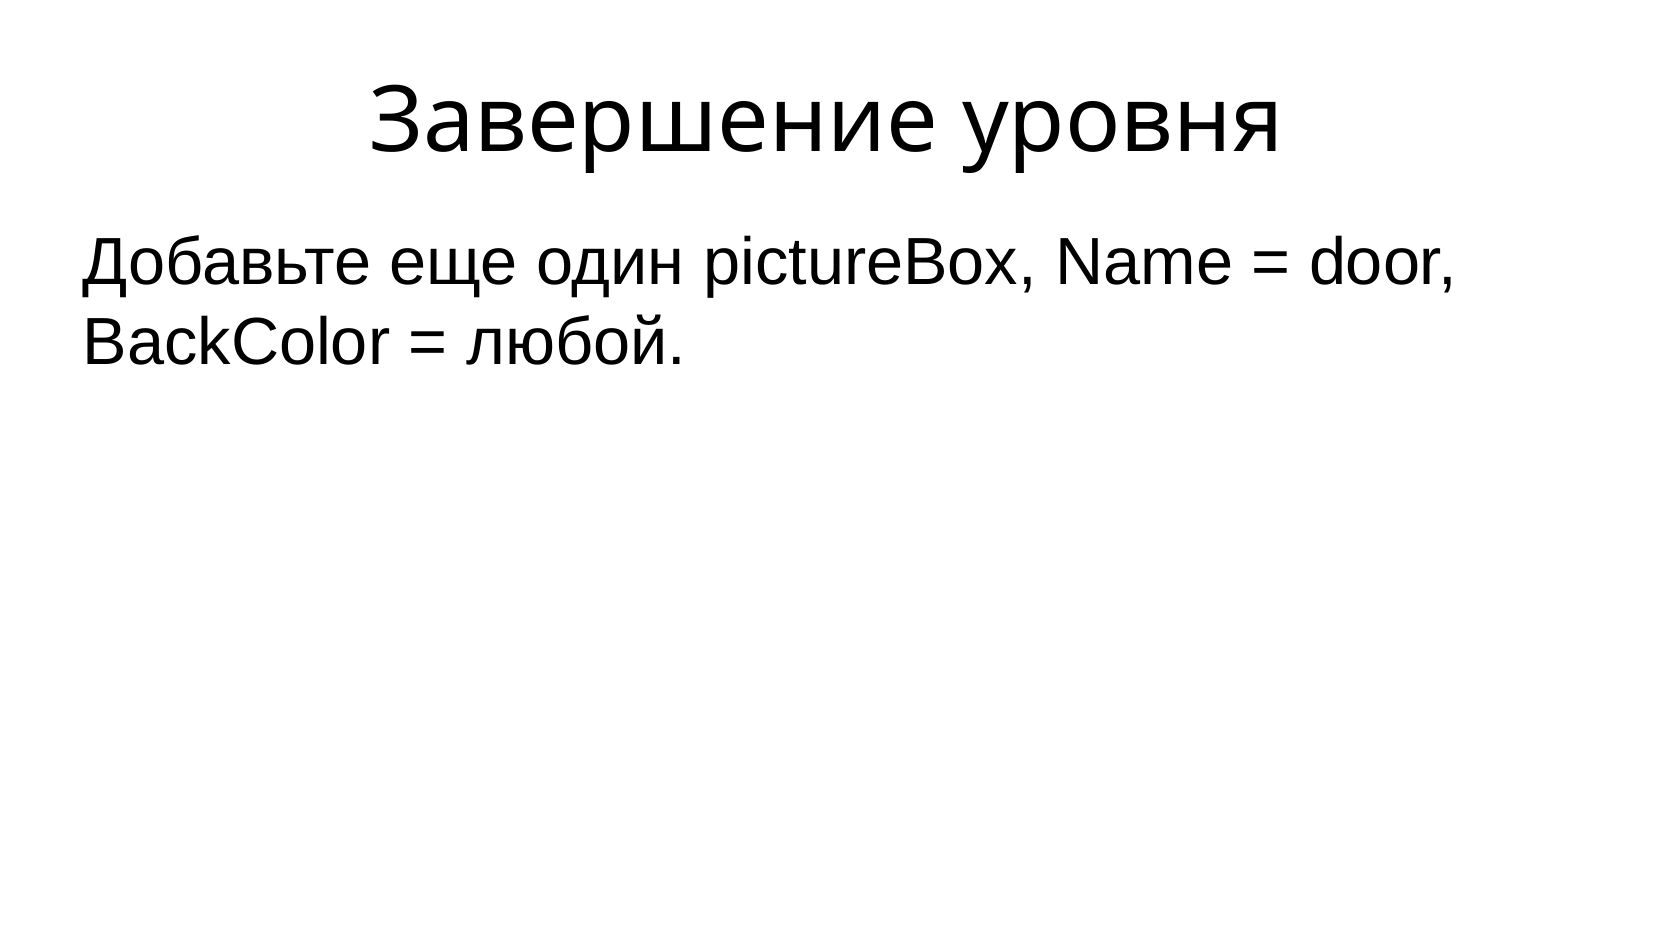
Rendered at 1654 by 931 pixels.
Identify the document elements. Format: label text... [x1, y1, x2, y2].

list Добавьте еще один pictureBox, Name = door, BackColor = любой. [82, 217, 1571, 758]
title Завершение уровня [82, 37, 1571, 193]
